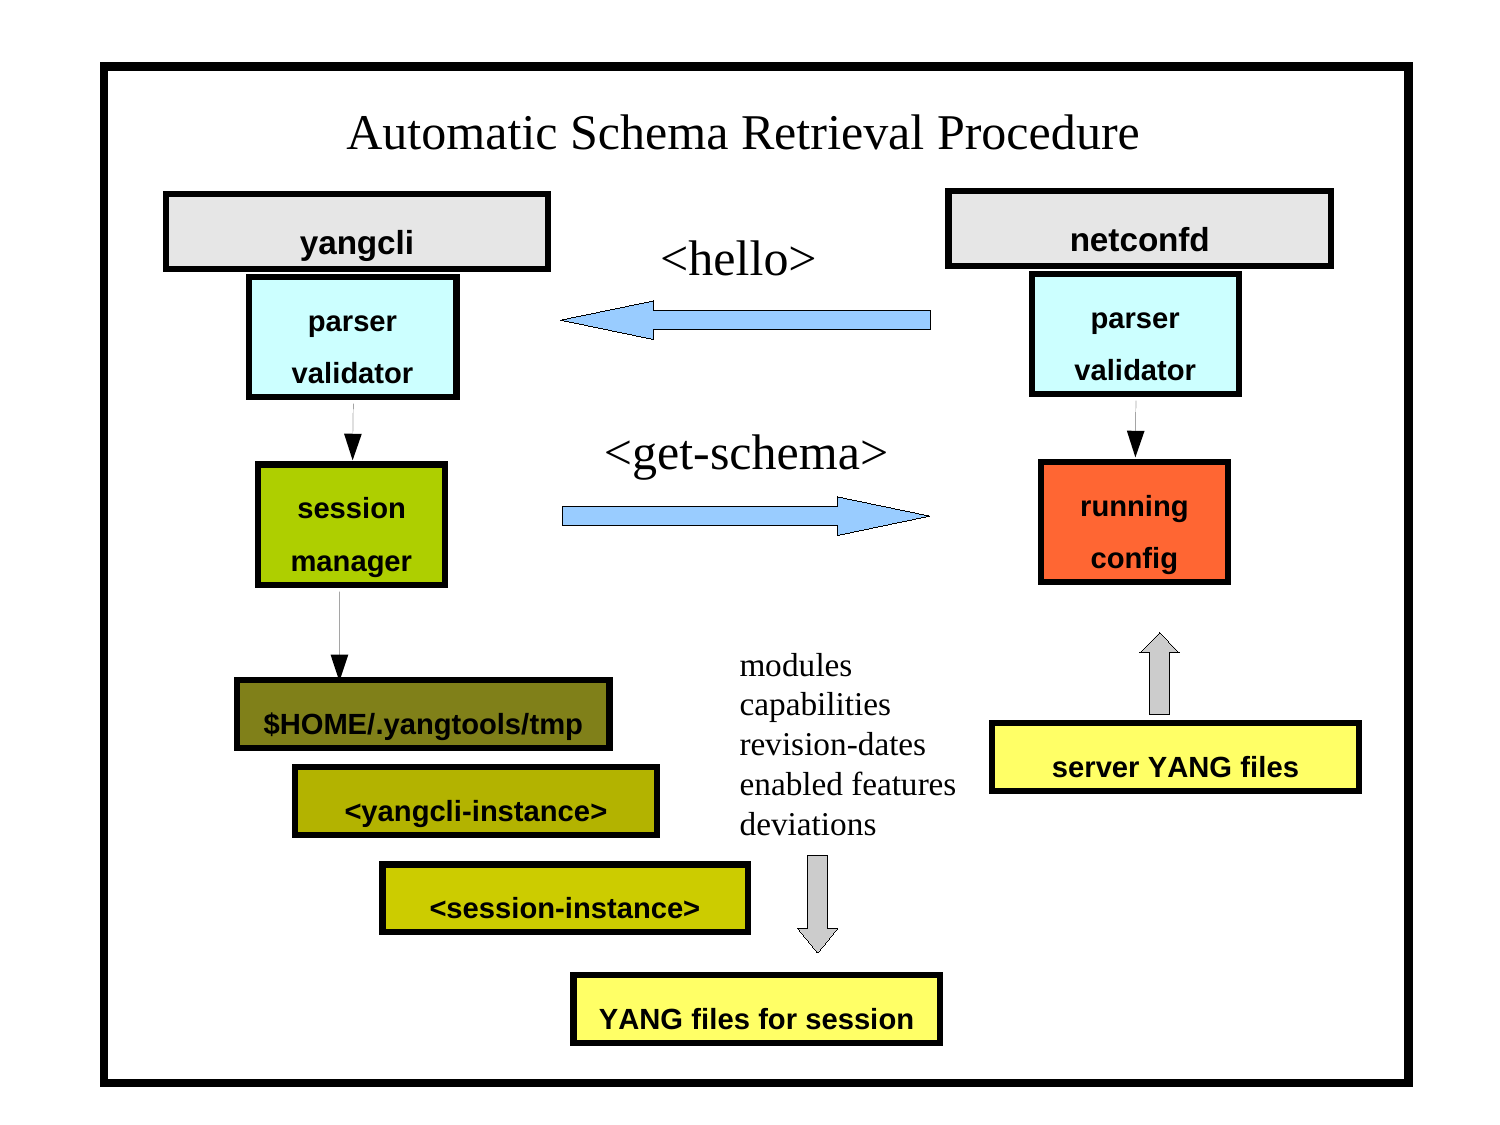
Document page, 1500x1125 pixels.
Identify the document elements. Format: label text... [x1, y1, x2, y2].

text_box session manager [258, 464, 446, 585]
text_box Automatic Schema Retrieval Procedure [331, 92, 1156, 168]
text_box running config [1040, 461, 1228, 582]
text_box <get-schema> [589, 412, 904, 488]
text_box modules capabilities revision-dates enabled features deviations [724, 635, 972, 850]
text_box server YANG files [992, 723, 1359, 791]
text_box [560, 300, 931, 340]
text_box netconfd [948, 190, 1332, 267]
text_box parser validator [1031, 273, 1240, 395]
text_box $HOME/.yangtools/tmp [237, 680, 610, 748]
text_box [1139, 632, 1180, 715]
text_box yangcli [165, 193, 549, 270]
text_box parser validator [248, 276, 457, 398]
text_box YANG files for session [573, 975, 941, 1044]
text_box [797, 855, 838, 953]
text_box <session-instance> [382, 864, 748, 933]
text_box [562, 496, 930, 536]
text_box <yangcli-instance> [295, 767, 657, 835]
text_box <hello> [645, 217, 832, 293]
